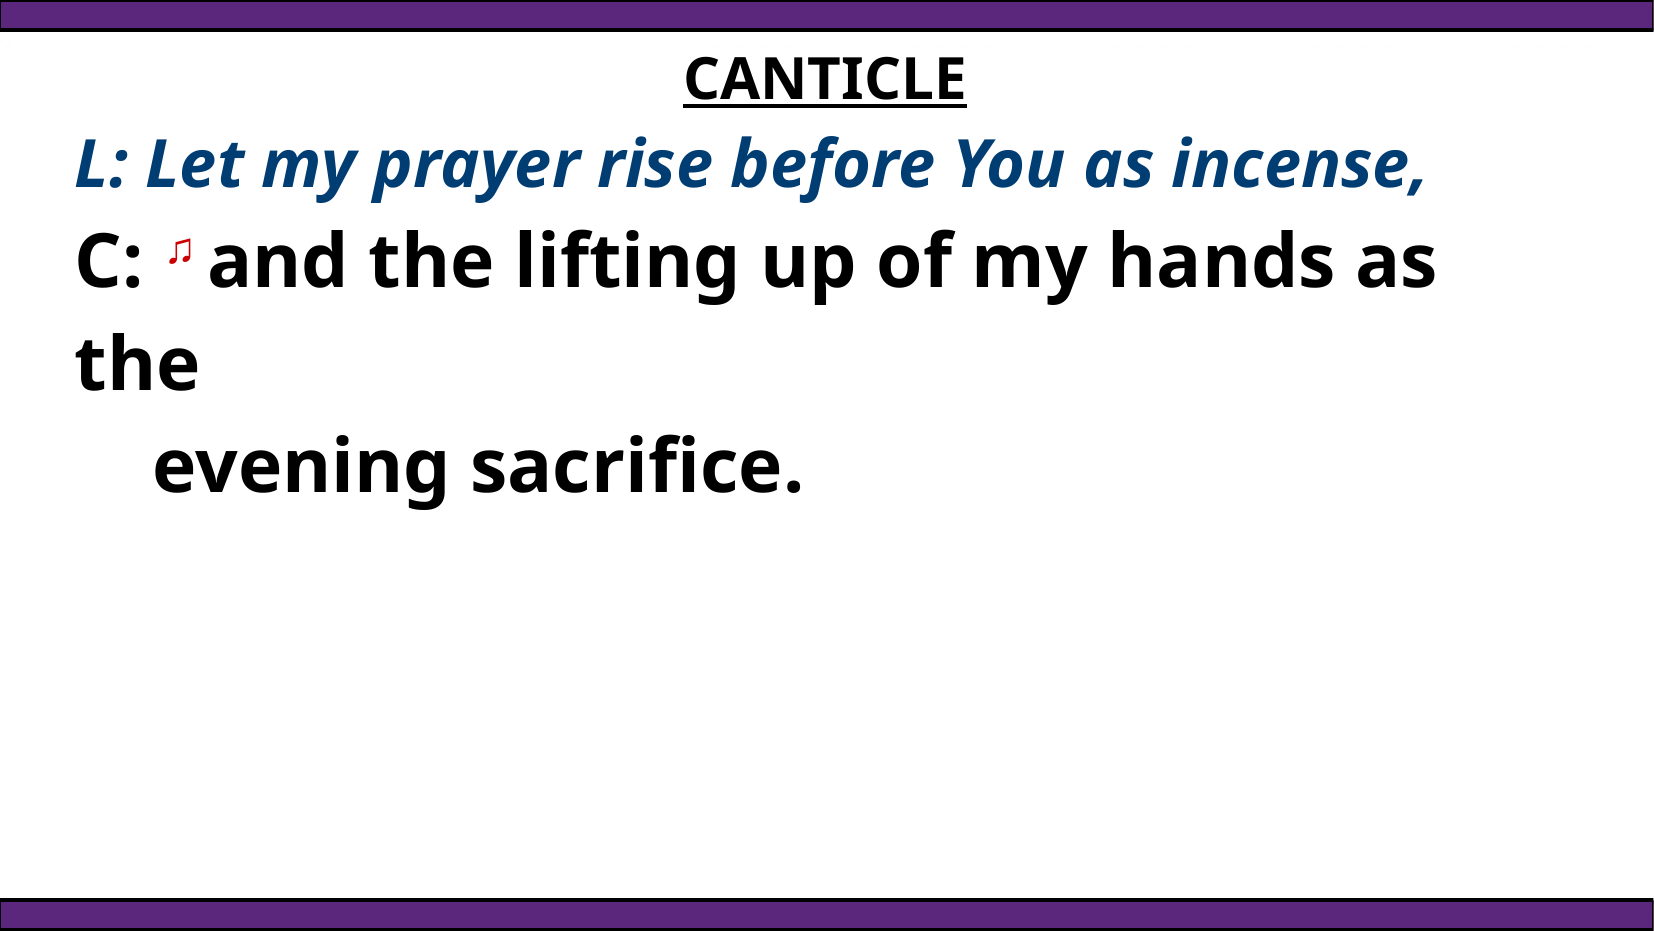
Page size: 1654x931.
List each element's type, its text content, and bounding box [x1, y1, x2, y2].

text_box [0, 0, 1654, 31]
picture [0, 31, 1654, 900]
text_box [0, 900, 1654, 931]
text_box CANTICLE L: Let my prayer rise before You as incense, C: ♫ and the lifting up of my hands as the evening sacrifice. [60, 30, 1591, 411]
